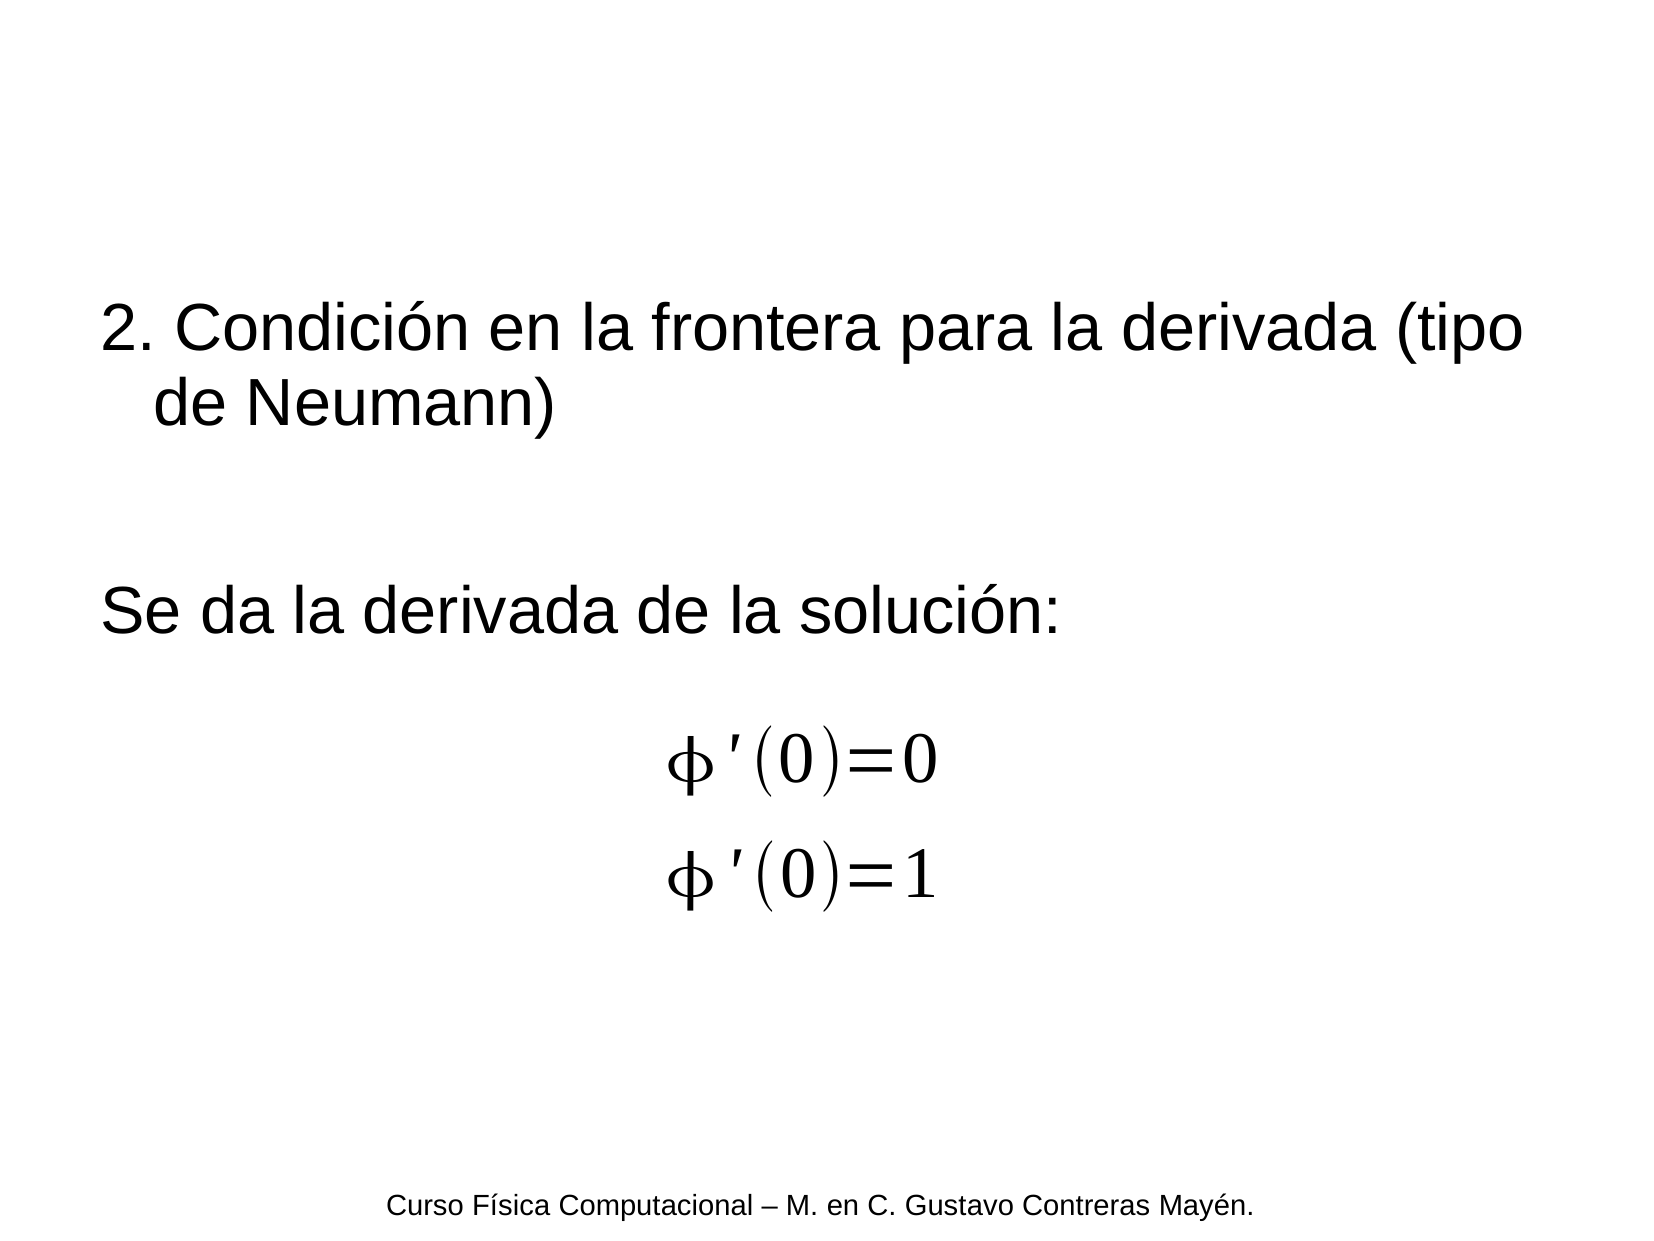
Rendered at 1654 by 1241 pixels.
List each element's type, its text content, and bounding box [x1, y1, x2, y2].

list Condición en la frontera para la derivada (tipo de Neumann) Se da la derivada de la solución: [82, 290, 1571, 752]
chart [658, 718, 945, 916]
